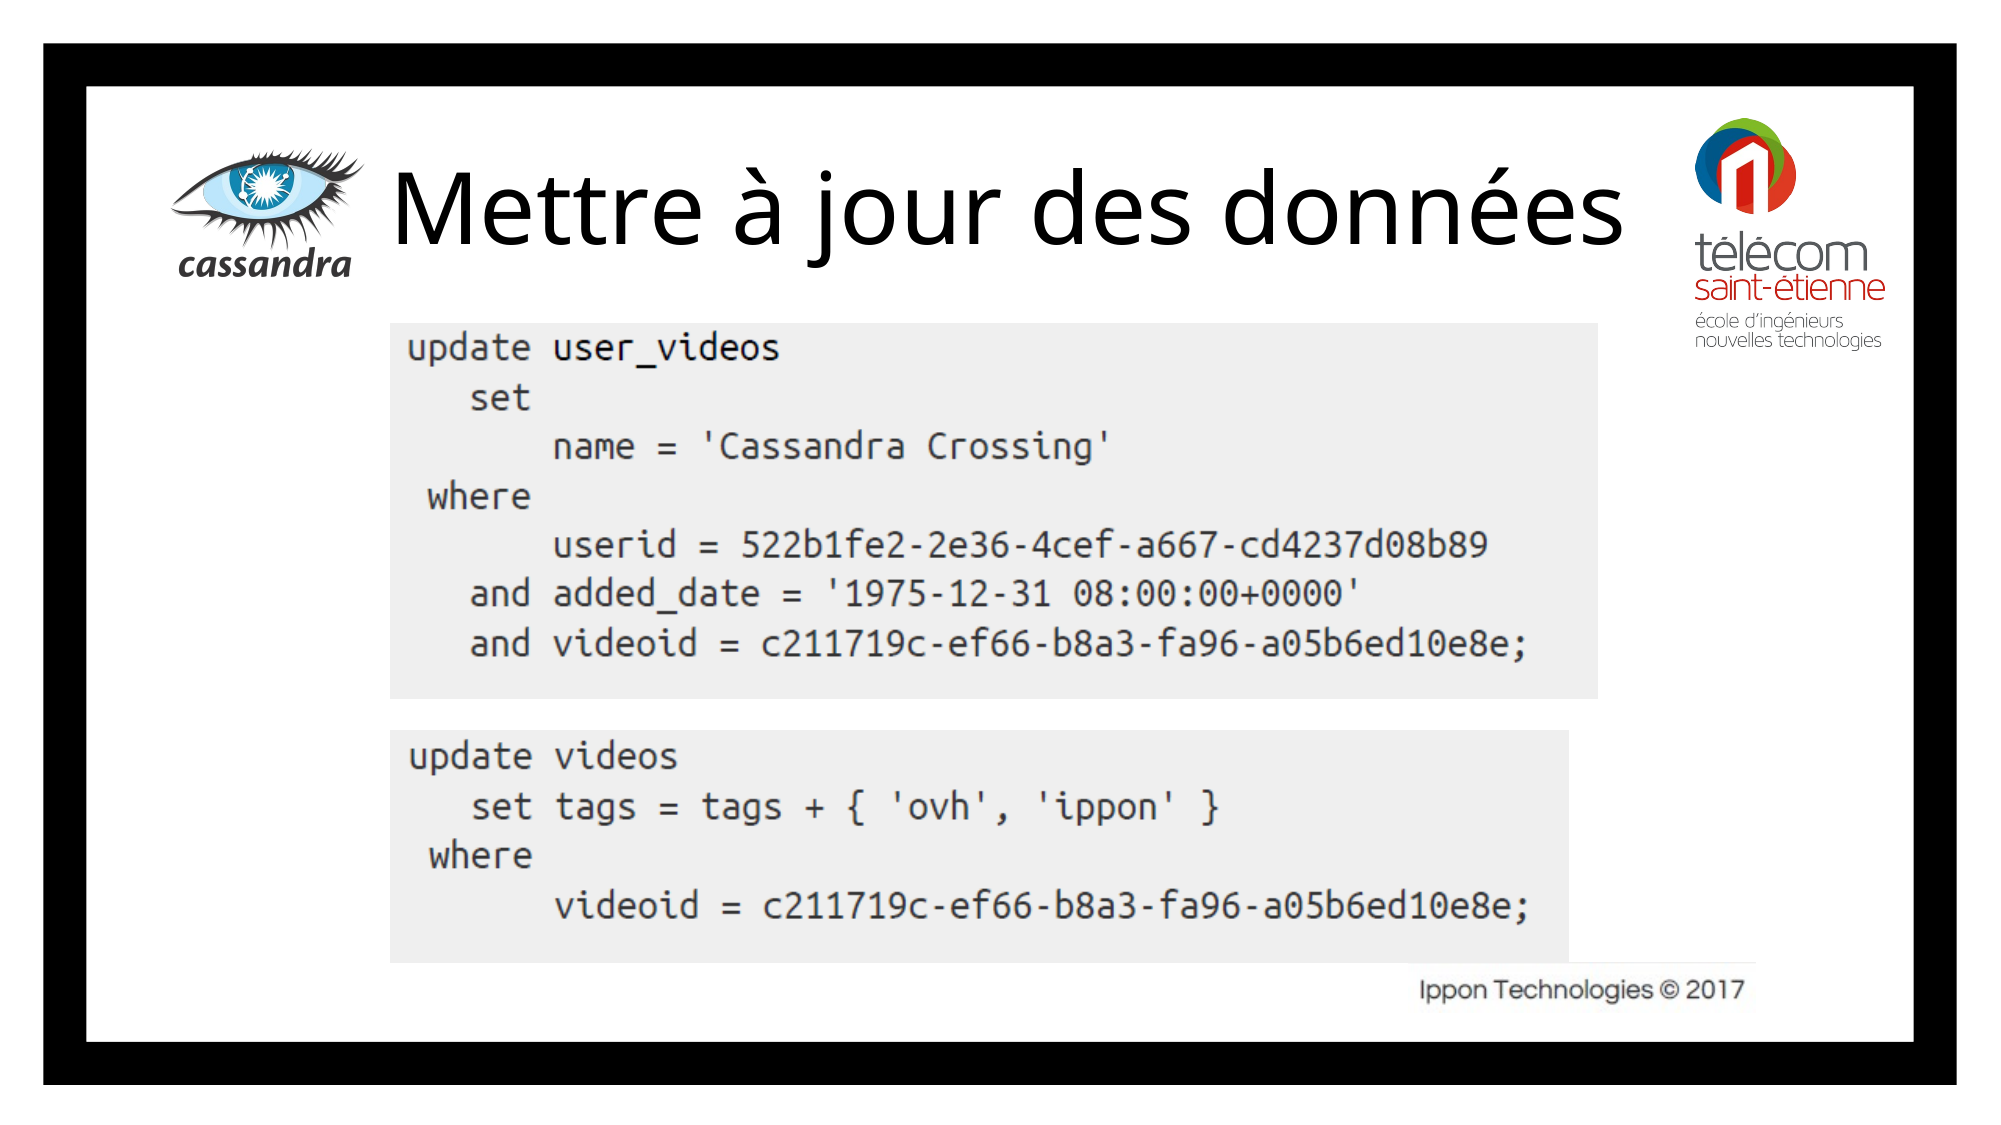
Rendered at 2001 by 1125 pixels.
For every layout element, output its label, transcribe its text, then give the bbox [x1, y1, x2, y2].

title Mettre à jour des données [369, 138, 1849, 304]
picture [390, 323, 1598, 699]
picture [1695, 118, 1885, 351]
picture [390, 730, 1756, 1013]
picture [1715, 134, 1730, 138]
picture [166, 144, 368, 280]
